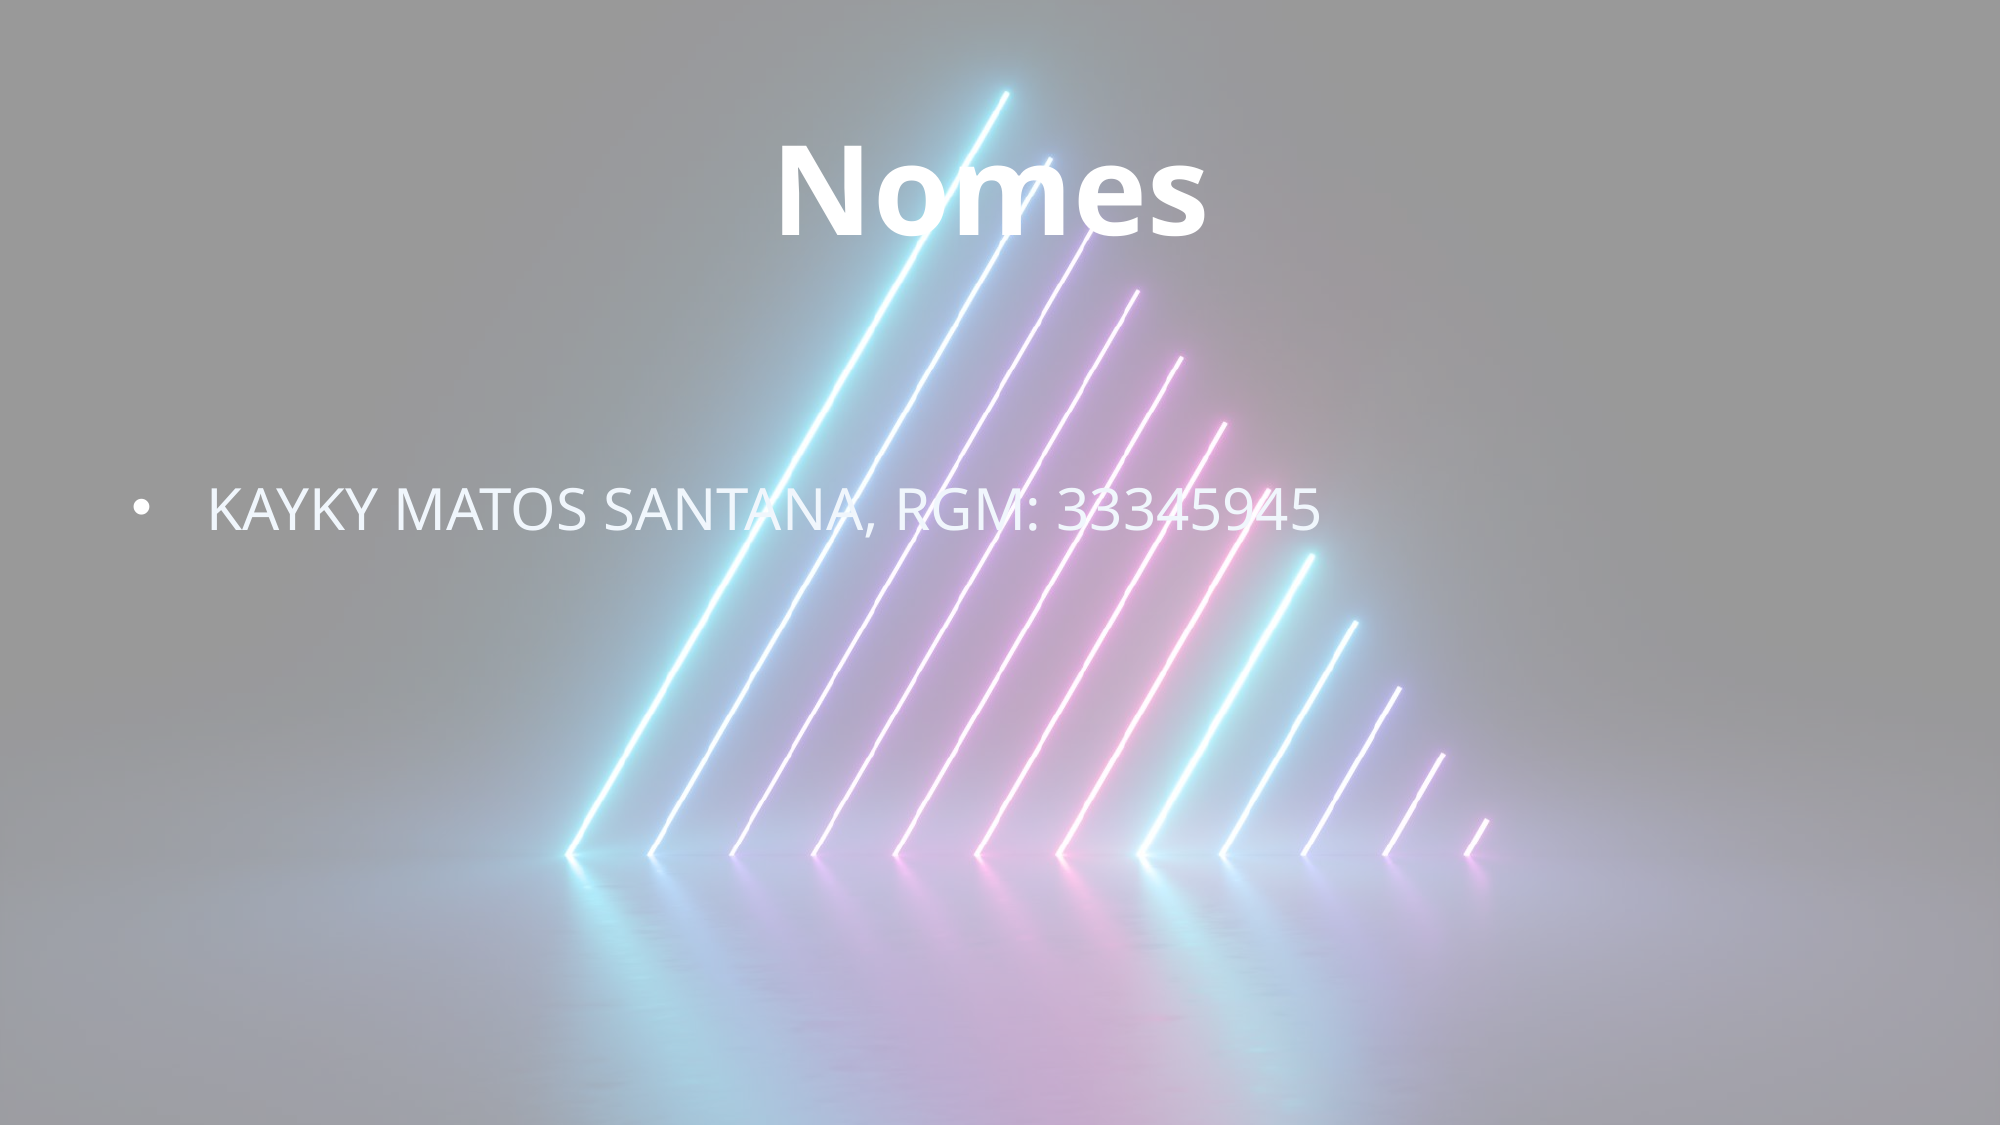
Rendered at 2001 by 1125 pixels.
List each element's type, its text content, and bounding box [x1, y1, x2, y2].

title Nomes [79, 120, 1903, 334]
picture [0, 0, 2000, 1125]
text_box KAYKY MATOS SANTANA, RGM: 33345945 [116, 464, 1901, 551]
